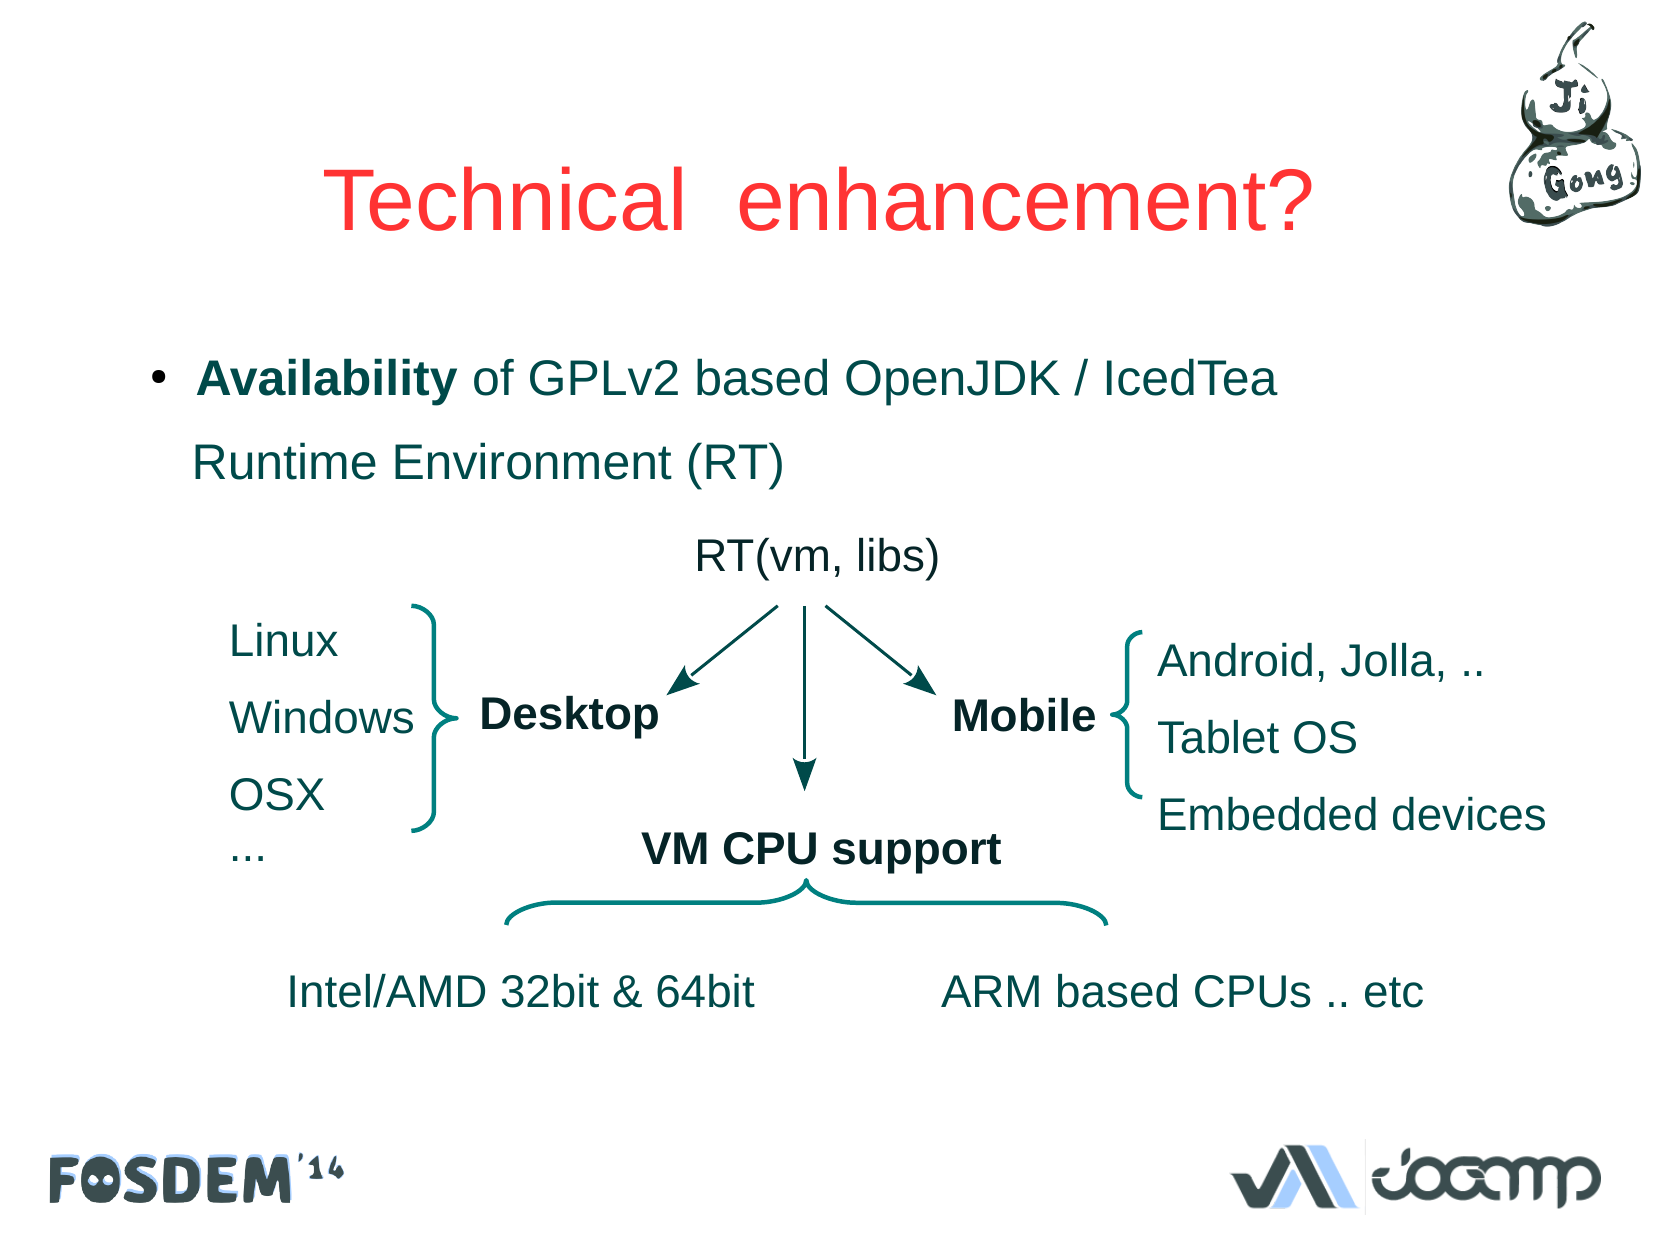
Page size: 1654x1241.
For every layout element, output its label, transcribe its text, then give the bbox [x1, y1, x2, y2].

text_box Availability of GPLv2 based OpenJDK / IcedTea Runtime Environment (RT) [135, 315, 1606, 529]
title Technical enhancement? [66, 130, 1573, 269]
text_box Mobile [937, 682, 1124, 749]
text_box Linux Windows OSX ... [214, 581, 498, 853]
picture [0, 914, 400, 1241]
text_box Intel/AMD 32bit & 64bit [271, 932, 857, 999]
picture [1228, 1139, 1601, 1215]
text_box Android, Jolla, .. Tablet OS Embedded devices [1142, 602, 1648, 899]
text_box VM CPU support [626, 815, 1090, 882]
picture [1425, 19, 1654, 228]
text_box ARM based CPUs .. etc [926, 932, 1540, 999]
text_box RT(vm, libs) [675, 523, 961, 615]
text_box Mobile [1122, 682, 1193, 749]
text_box Desktop [498, 680, 712, 747]
